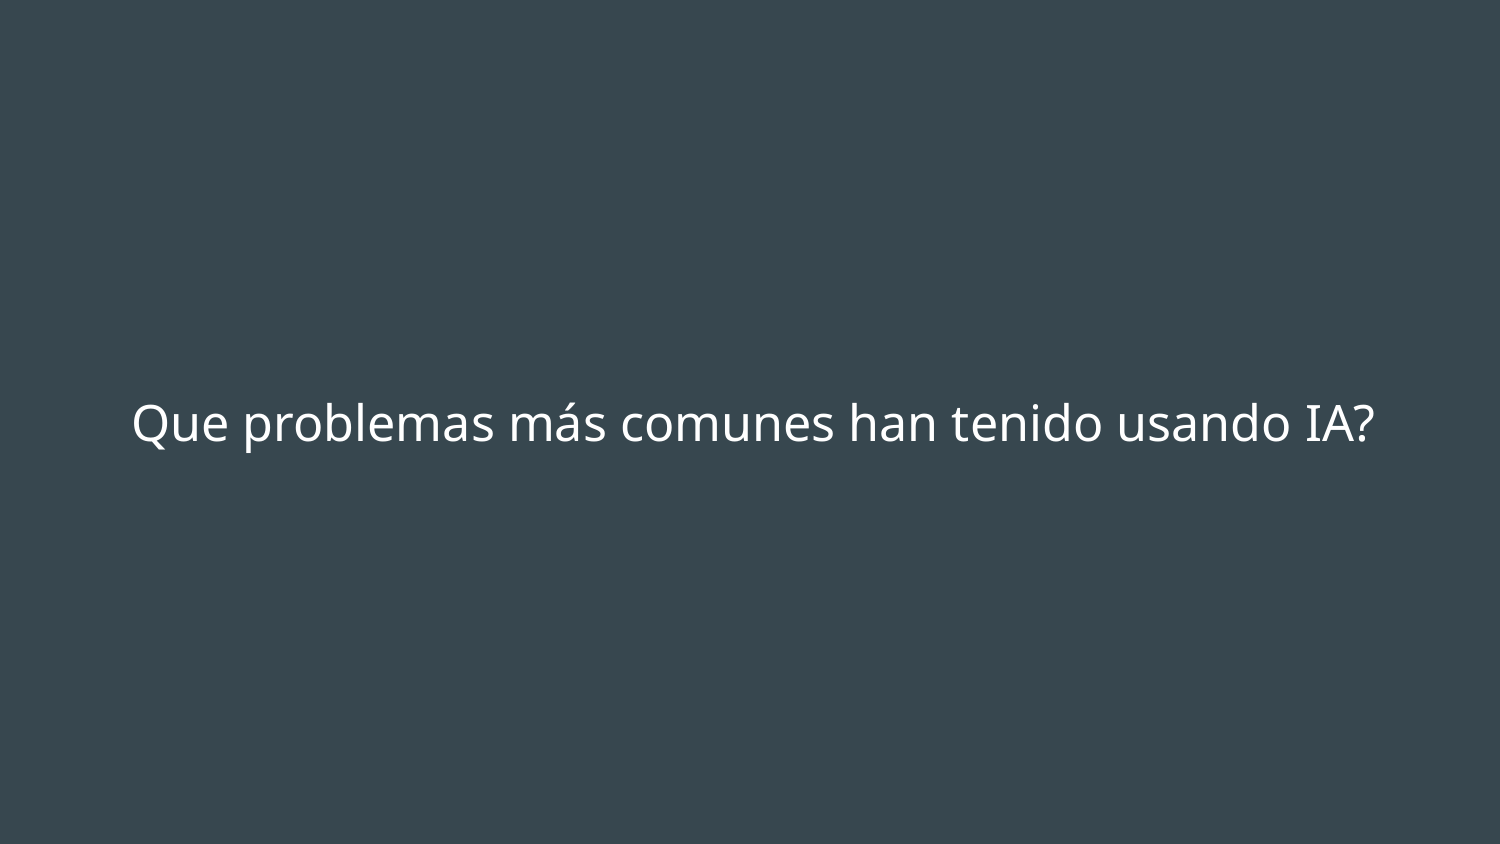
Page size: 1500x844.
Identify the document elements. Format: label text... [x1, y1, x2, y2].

title Que problemas más comunes han tenido usando IA? [110, 351, 1399, 493]
